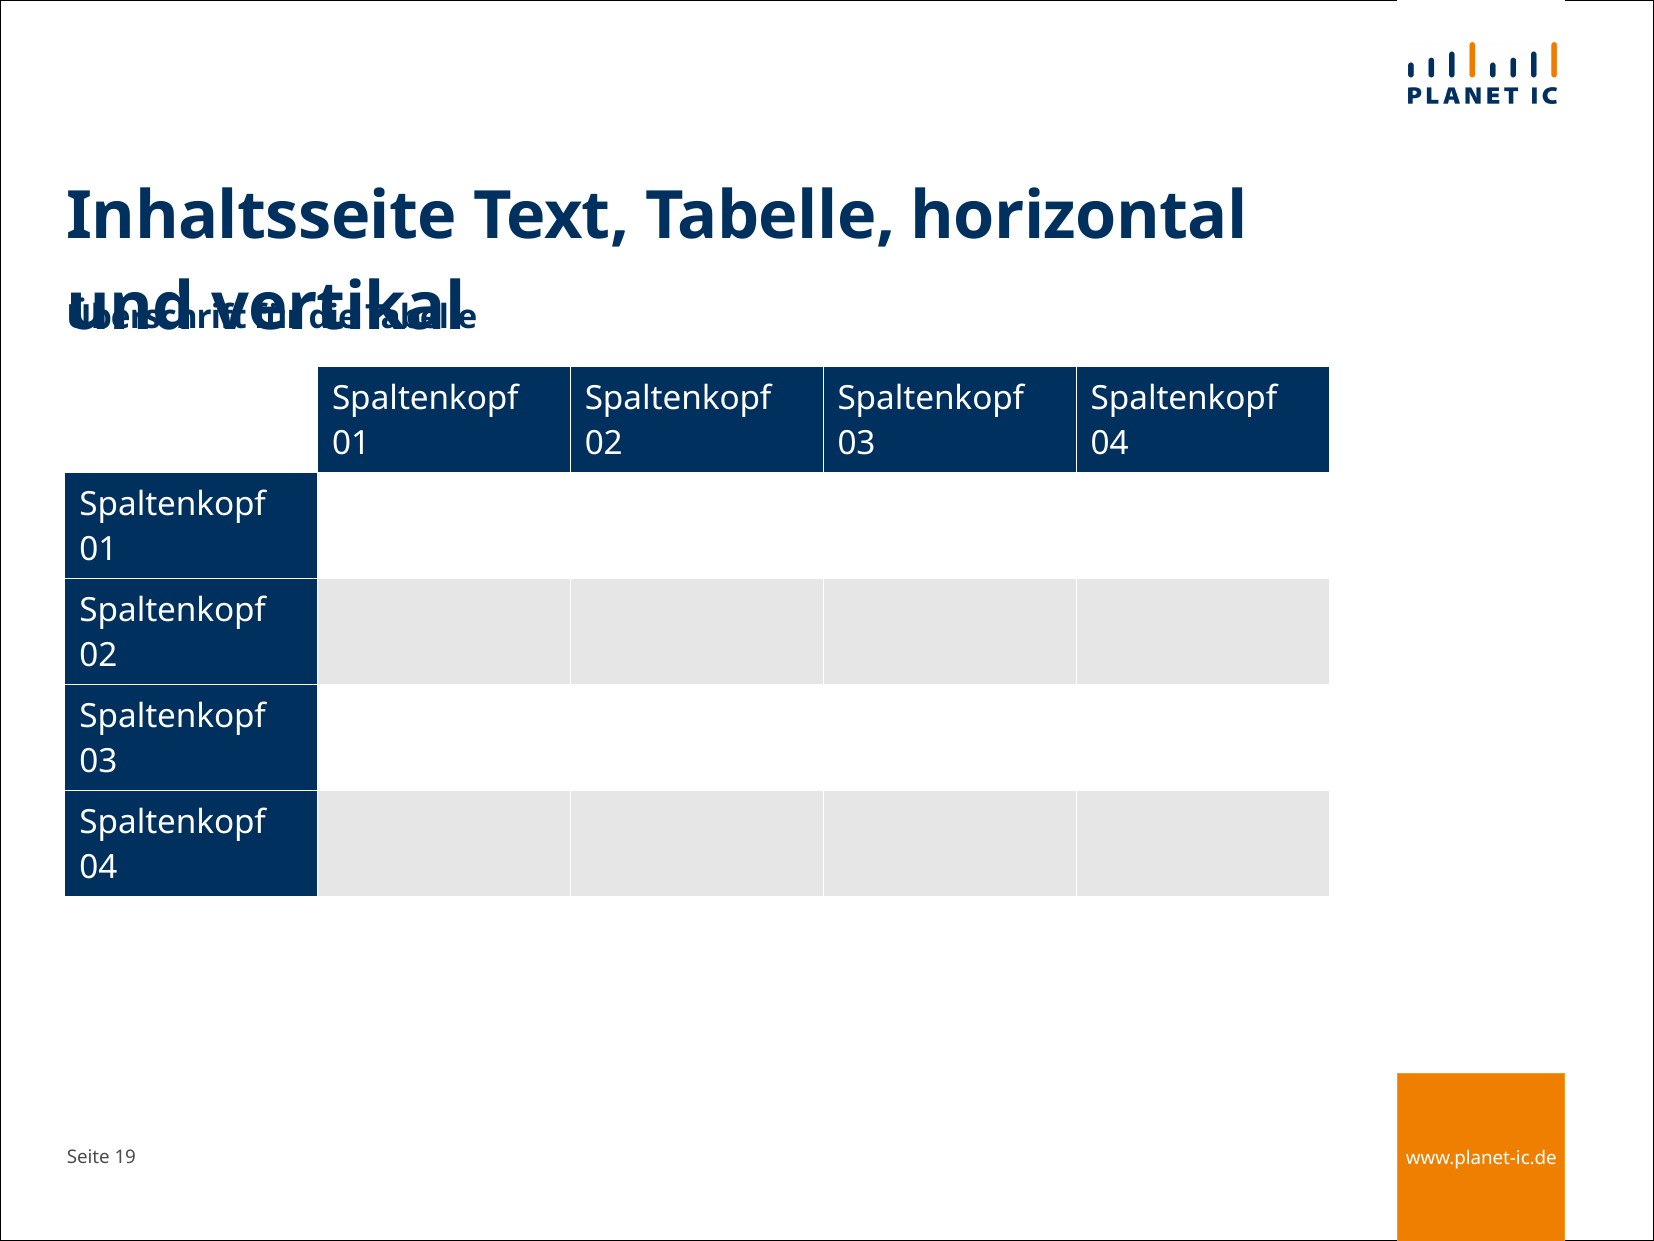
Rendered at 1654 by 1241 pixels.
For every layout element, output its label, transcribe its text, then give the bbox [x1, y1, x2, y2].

table_cell [571, 791, 823, 896]
table_header Spaltenkopf 01 [318, 367, 570, 472]
table_header Spaltenkopf 04 [1077, 367, 1329, 472]
table_header Spaltenkopf 03 [824, 367, 1076, 472]
table_cell [318, 473, 570, 578]
table_cell [1077, 579, 1329, 684]
table_cell [1077, 685, 1329, 790]
table_cell [824, 579, 1076, 684]
picture [1408, 42, 1557, 104]
table_header Spaltenkopf 02 [571, 367, 823, 472]
table_cell Spaltenkopf 04 [65, 791, 317, 896]
table_cell [824, 791, 1076, 896]
text_box Überschrift für die Tabelle [66, 288, 669, 339]
table_cell [1077, 473, 1329, 578]
table_cell [318, 579, 570, 684]
table_cell [571, 473, 823, 578]
table_cell [318, 685, 570, 790]
table_header [65, 367, 317, 472]
table_cell Spaltenkopf 02 [65, 579, 317, 684]
table_cell [824, 685, 1076, 790]
text_box Inhaltsseite Text, Tabelle, horizontal und vertikal [66, 167, 1332, 231]
table_cell [571, 579, 823, 684]
table_cell [318, 791, 570, 896]
table_cell [571, 685, 823, 790]
table_cell [1077, 791, 1329, 896]
table_cell [824, 473, 1076, 578]
table_cell Spaltenkopf 03 [65, 685, 317, 790]
table_cell Spaltenkopf 01 [65, 473, 317, 578]
